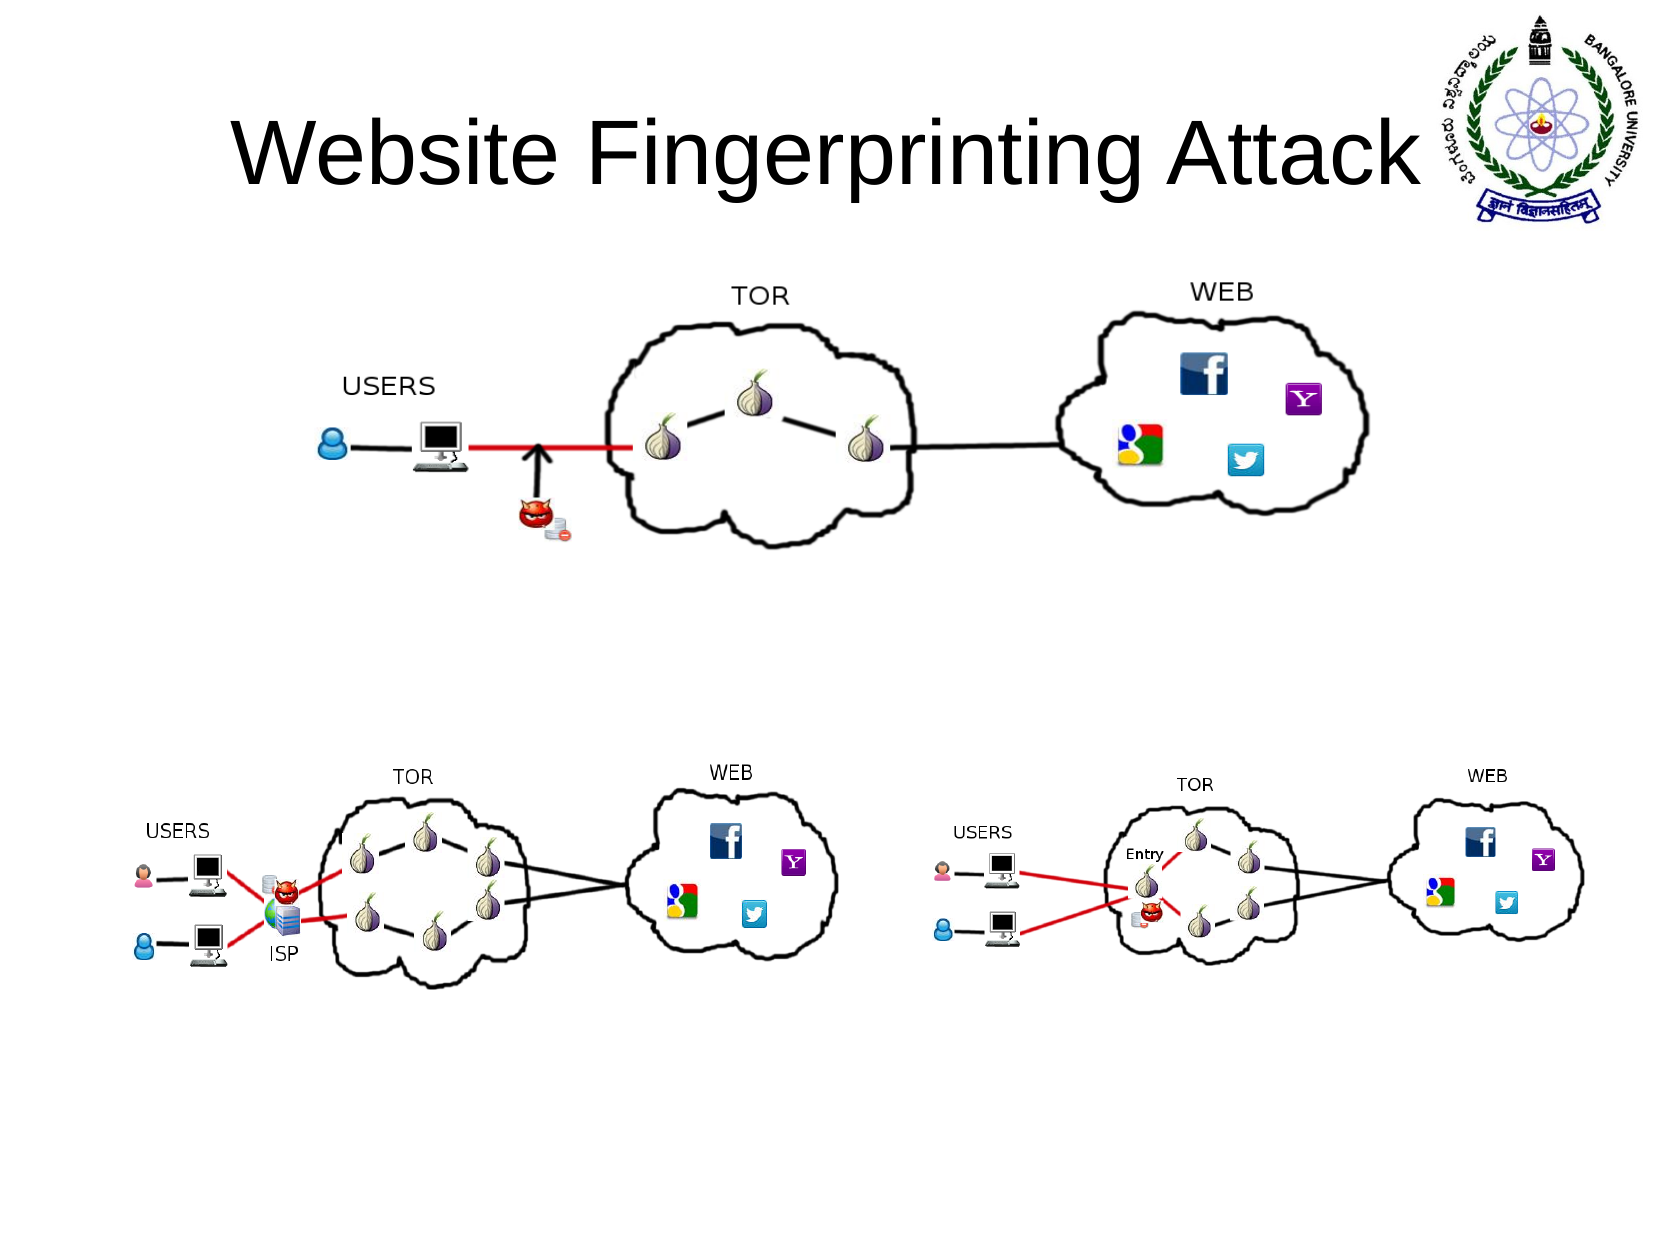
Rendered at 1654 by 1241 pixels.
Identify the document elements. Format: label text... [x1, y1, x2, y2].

picture [99, 740, 886, 1026]
title Website Fingerprinting Attack [82, 49, 1571, 257]
picture [1425, 5, 1654, 231]
picture [285, 256, 1441, 600]
picture [900, 759, 1627, 1000]
